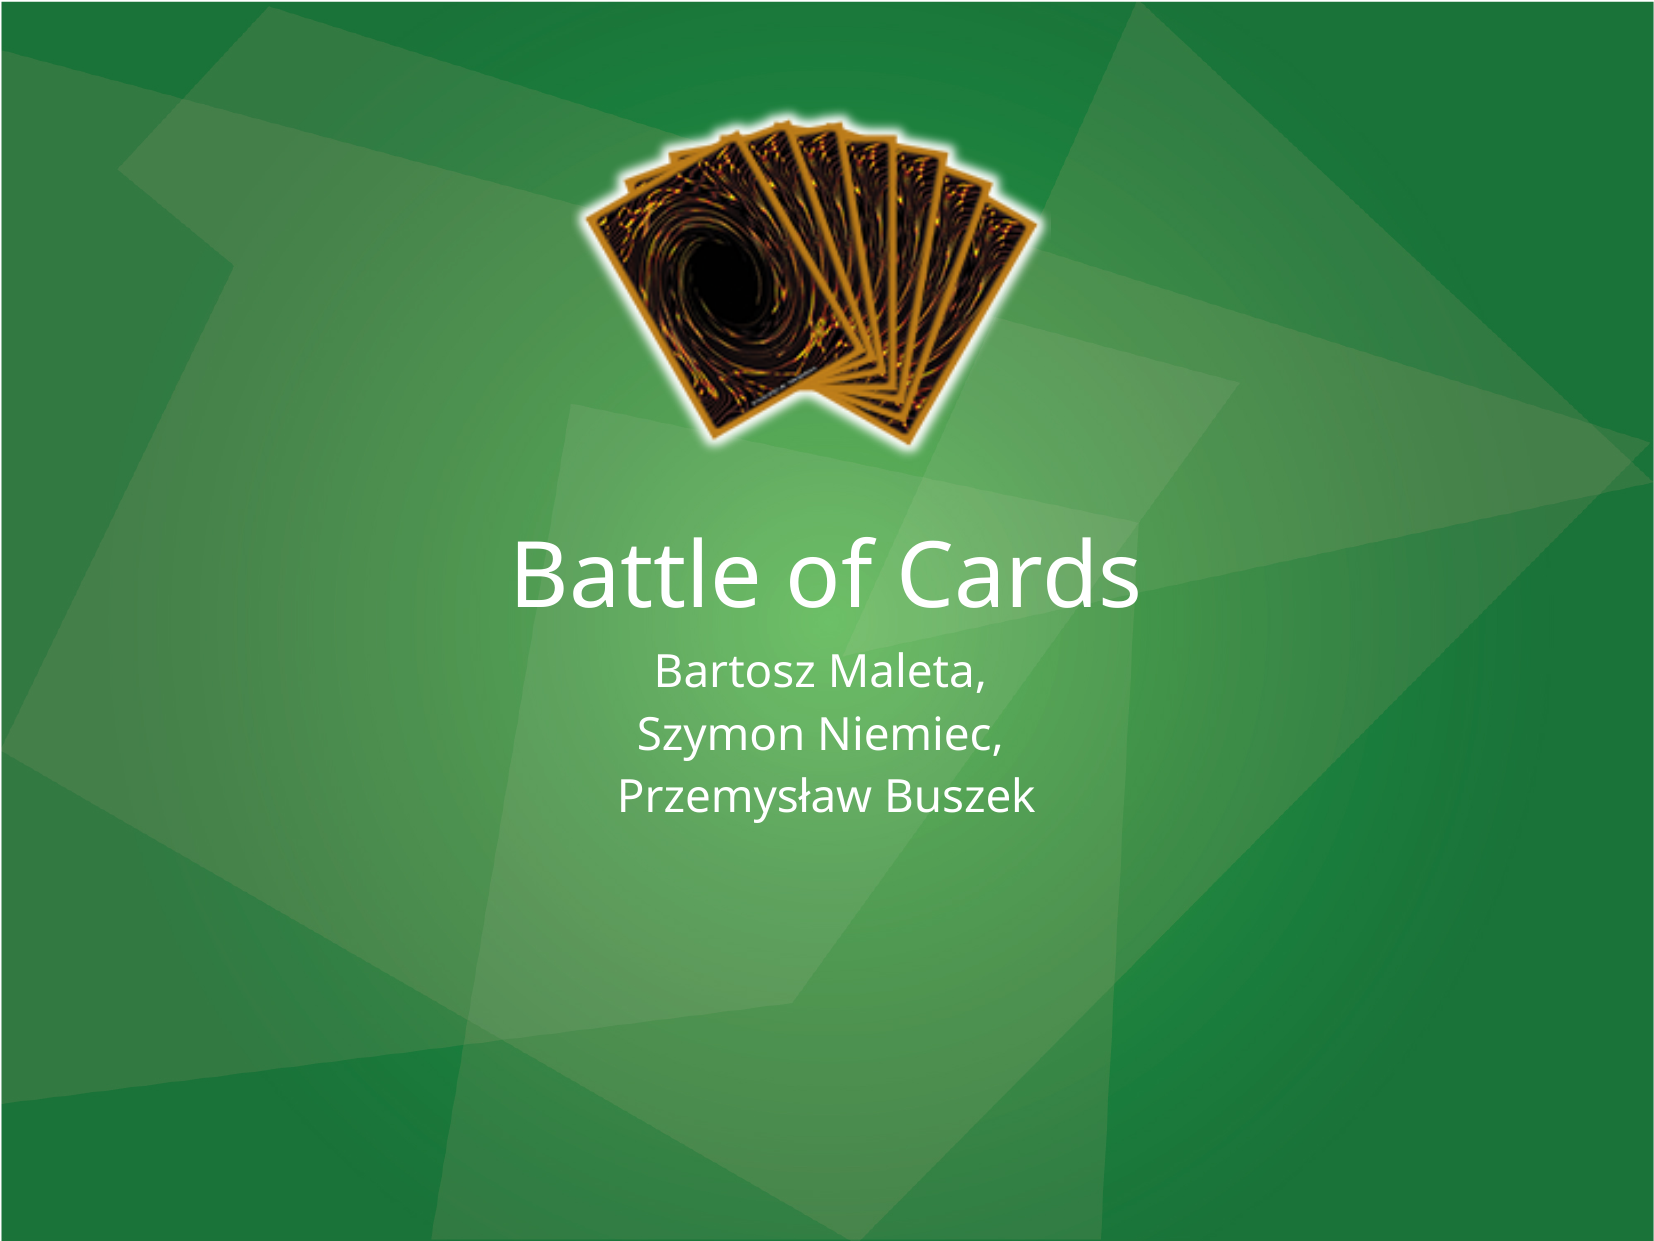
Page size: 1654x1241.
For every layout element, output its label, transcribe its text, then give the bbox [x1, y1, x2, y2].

subtitle Bartosz Maleta, Szymon Niemiec, Przemysław Buszek [481, 652, 1172, 813]
title Battle of Cards [322, 496, 1331, 647]
picture [0, 0, 1654, 1241]
